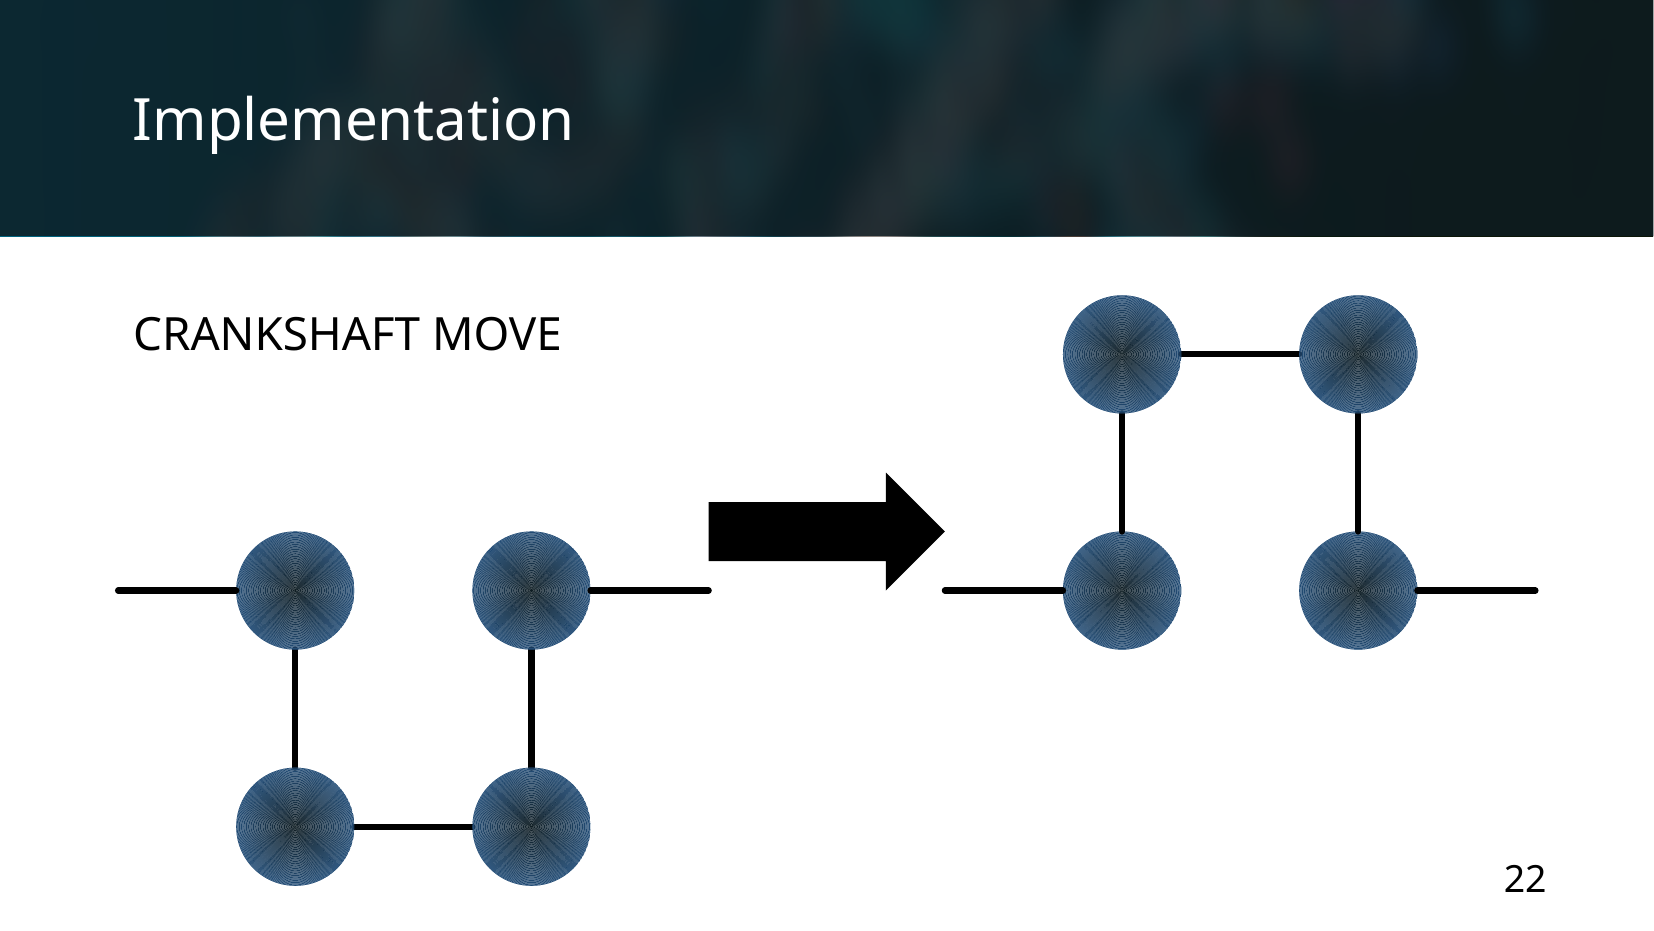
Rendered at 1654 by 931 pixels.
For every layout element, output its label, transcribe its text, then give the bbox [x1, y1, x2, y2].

text_box [1063, 531, 1182, 650]
text_box <numéro> [1493, 826, 1654, 931]
text_box [236, 531, 355, 650]
text_box [1299, 295, 1418, 414]
text_box [1062, 295, 1182, 414]
text_box Implementation [118, 35, 886, 201]
text_box [0, 0, 1654, 237]
text_box [472, 767, 591, 886]
text_box [1299, 531, 1418, 650]
text_box [236, 767, 355, 886]
text_box [708, 472, 945, 591]
text_box [472, 531, 591, 650]
text_box CRANKSHAFT MOVE [118, 293, 604, 355]
